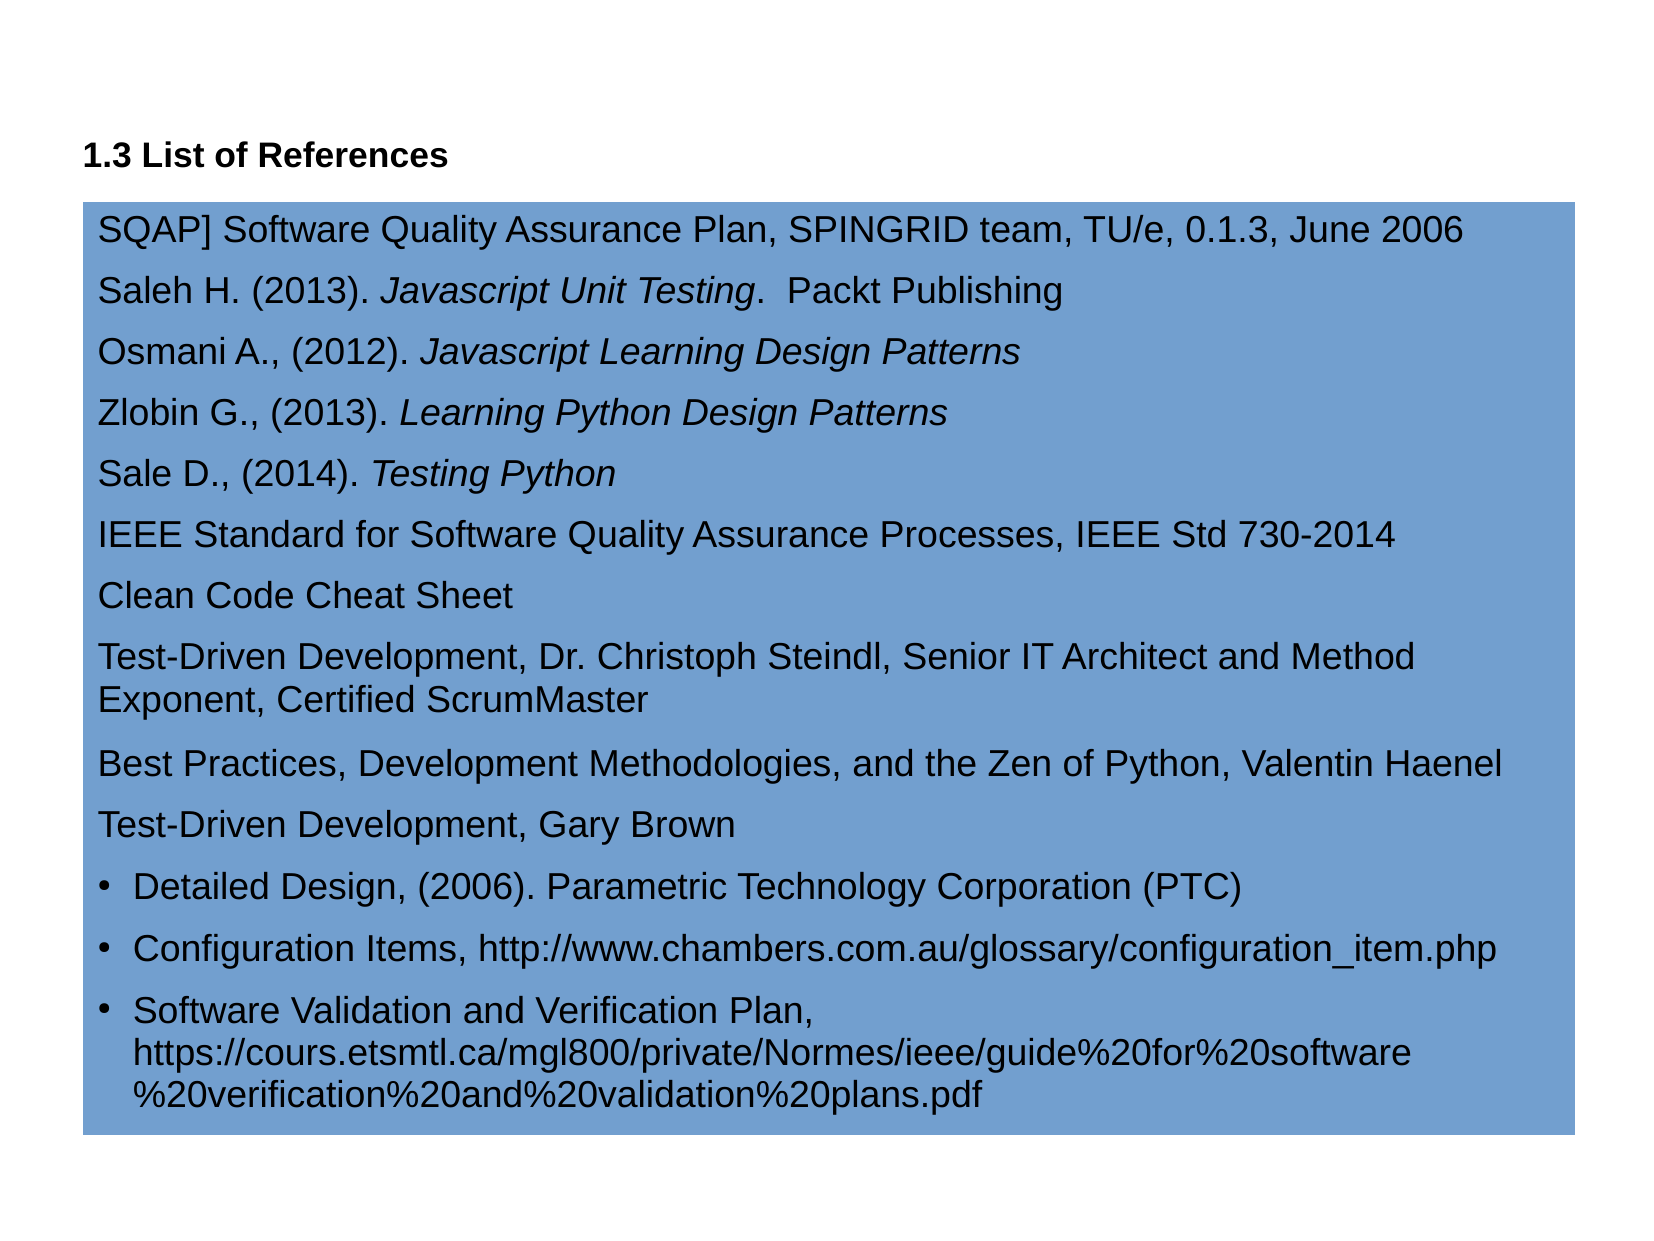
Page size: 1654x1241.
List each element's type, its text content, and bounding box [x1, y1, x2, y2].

table_cell Sale D., (2014). Testing Python [83, 446, 1575, 507]
table_cell IEEE Standard for Software Quality Assurance Processes, IEEE Std 730-2014 [83, 507, 1575, 568]
table_cell Test-Driven Development, Dr. Christoph Steindl, Senior IT Architect and Method Exponent, Certified ScrumMaster [83, 629, 1575, 735]
table_cell Detailed Design, (2006). Parametric Technology Corporation (PTC) [83, 858, 1575, 920]
table_cell Configuration Items, http://www.chambers.com.au/glossary/configuration_item.php [83, 920, 1575, 982]
table_cell Best Practices, Development Methodologies, and the Zen of Python, Valentin Haenel [83, 735, 1575, 796]
table_cell Software Validation and Verification Plan, https://cours.etsmtl.ca/mgl800/private/Normes/ieee/guide%20for%20software%20verification%20and%20validation%20plans.pdf [83, 982, 1575, 1135]
table_cell Saleh H. (2013). Javascript Unit Testing. Packt Publishing [83, 263, 1575, 323]
title 1.3 List of References [82, 131, 1571, 175]
table_cell Osmani A., (2012). Javascript Learning Design Patterns [83, 323, 1575, 384]
table_cell Clean Code Cheat Sheet [83, 568, 1575, 629]
table_cell Zlobin G., (2013). Learning Python Design Patterns [83, 384, 1575, 446]
table_cell Test-Driven Development, Gary Brown [83, 796, 1575, 858]
table_header SQAP] Software Quality Assurance Plan, SPINGRID team, TU/e, 0.1.3, June 2006 [83, 202, 1575, 263]
